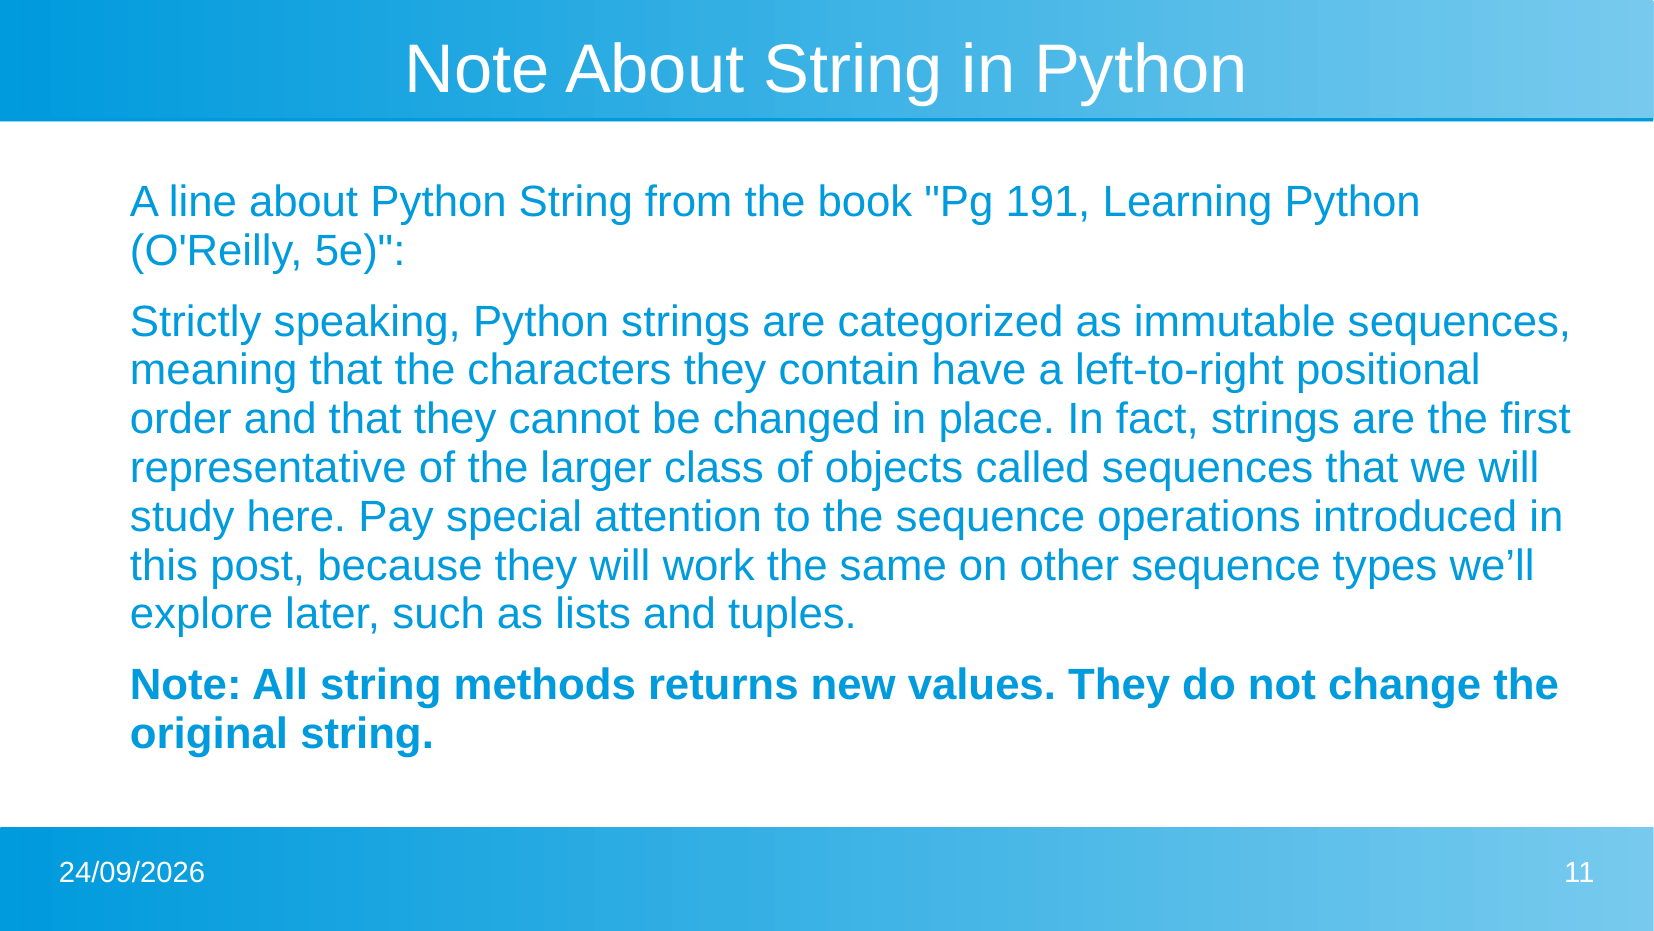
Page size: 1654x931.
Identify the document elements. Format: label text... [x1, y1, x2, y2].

list A line about Python String from the book "Pg 191, Learning Python (O'Reilly, 5e)": Strictly speaking, Python strings are categorized as immutable sequences, meaning that the characters they contain have a left-to-right positional order and that they cannot be changed in place. In fact, strings are the first representative of the larger class of objects called sequences that we will study here. Pay special attention to the sequence operations introduced in this post, because they will work the same on other sequence types we’ll explore later, such as lists and tuples. Note: All string methods returns new values. They do not change the original string. [59, 177, 1595, 768]
title Note About String in Python [59, 29, 1595, 108]
